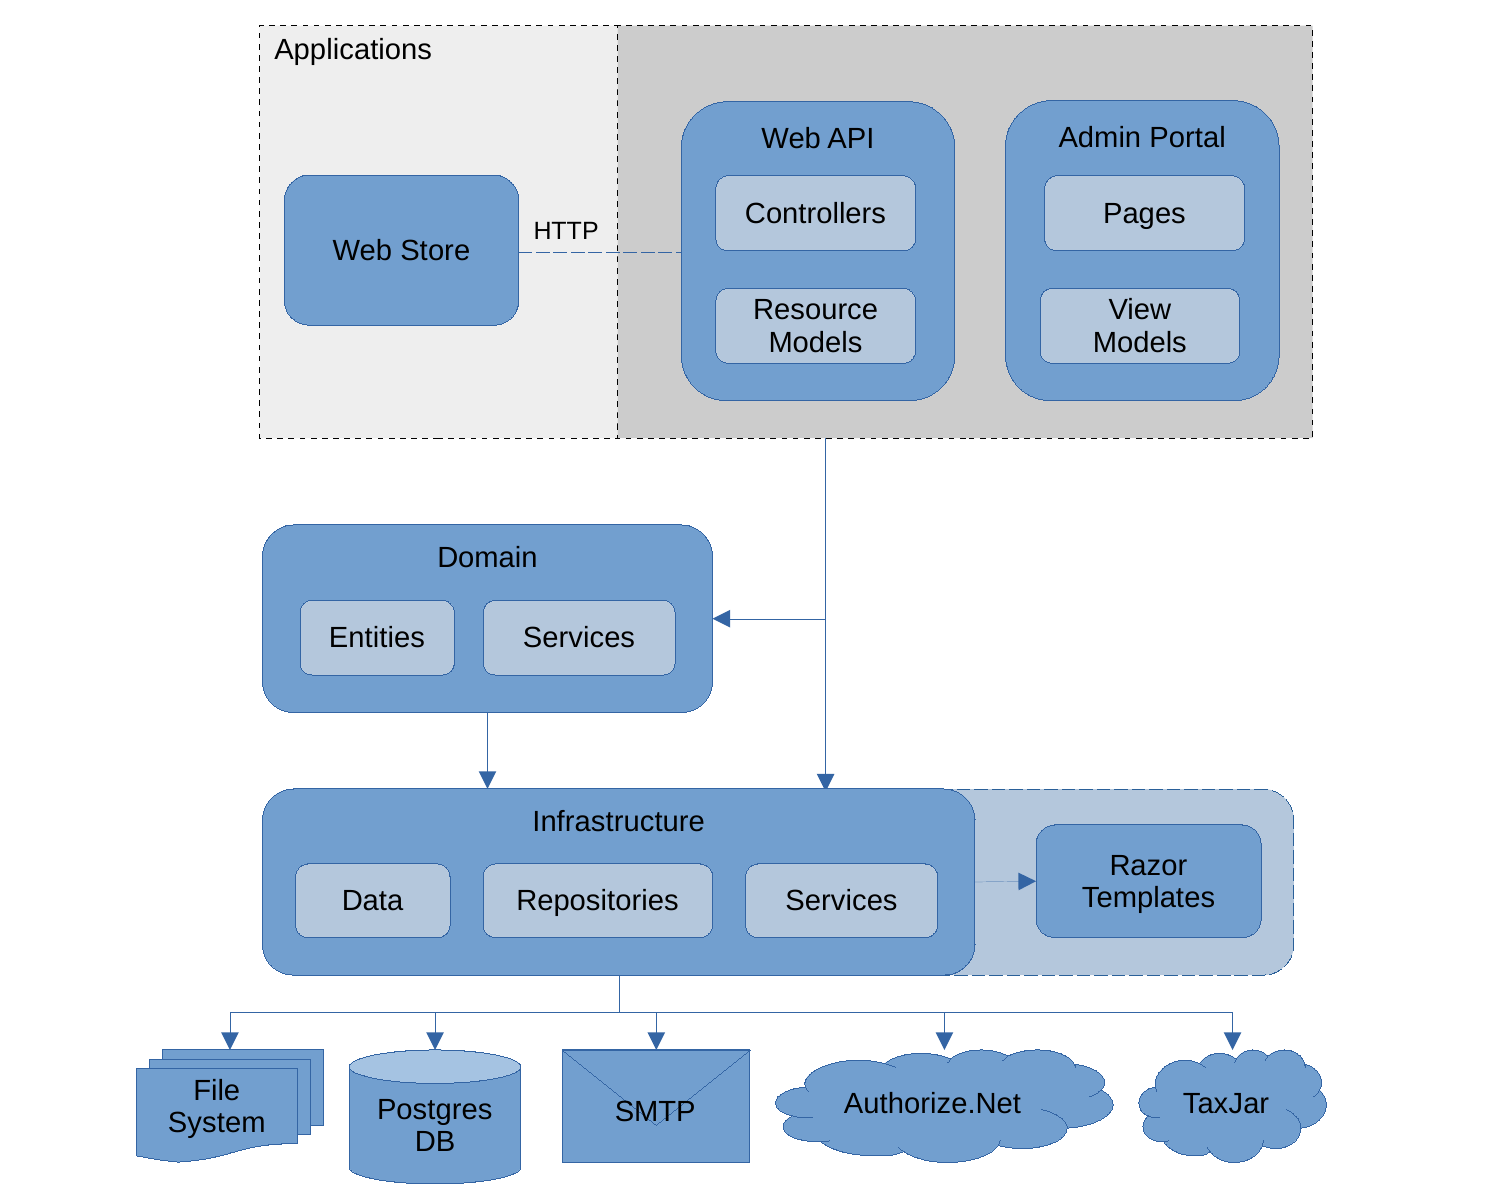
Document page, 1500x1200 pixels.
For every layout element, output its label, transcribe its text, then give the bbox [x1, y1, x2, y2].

text_box Services [745, 863, 938, 938]
text_box Domain [262, 524, 713, 713]
text_box [945, 789, 1294, 976]
text_box Services [483, 600, 676, 676]
text_box Entities [300, 600, 455, 676]
text_box Repositories [483, 863, 713, 938]
text_box SMTP [600, 1087, 711, 1136]
text_box Web Store [284, 175, 519, 326]
text_box Infrastructure [262, 788, 976, 976]
text_box Admin Portal [1005, 100, 1280, 401]
text_box HTTP [518, 209, 618, 253]
text_box Postgres DB [349, 1069, 521, 1184]
text_box Authorize.Net [775, 1049, 1114, 1163]
text_box [617, 25, 1313, 439]
text_box Web API [681, 101, 955, 401]
text_box File System [136, 1049, 324, 1163]
text_box TaxJar [1138, 1049, 1327, 1163]
text_box Razor Templates [1036, 824, 1262, 938]
text_box Resource Models [715, 288, 916, 364]
text_box View Models [1040, 288, 1240, 364]
text_box [562, 1049, 751, 1163]
text_box Controllers [715, 175, 916, 251]
text_box Data [295, 863, 451, 938]
text_box Applications [259, 25, 617, 439]
text_box Pages [1044, 175, 1245, 251]
